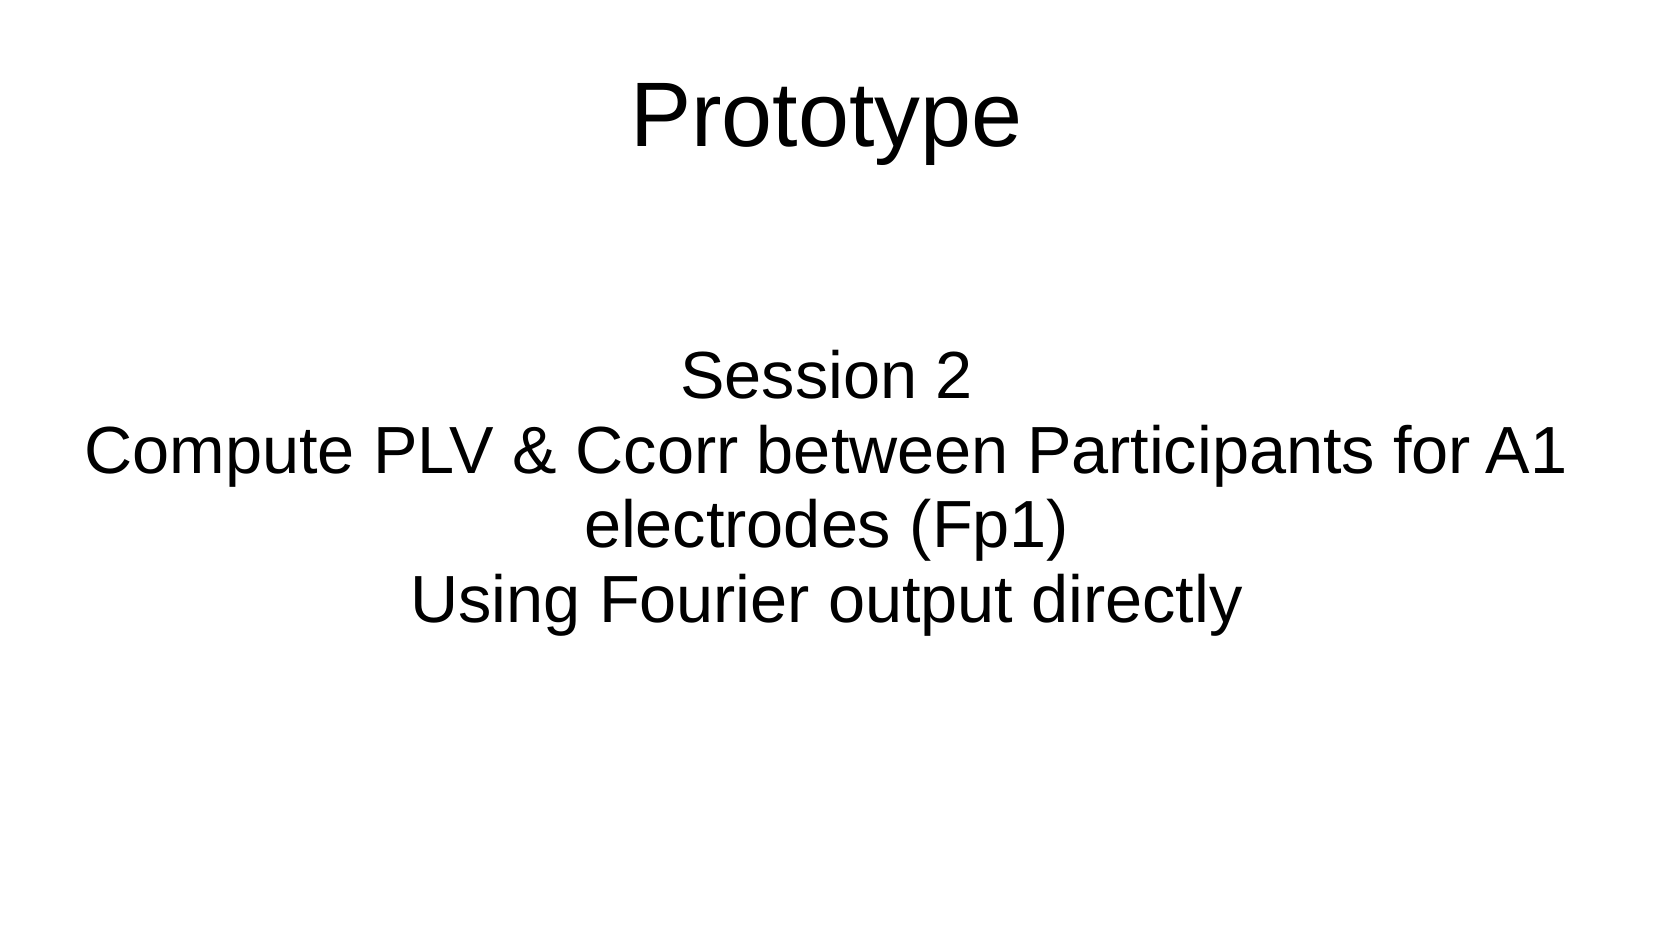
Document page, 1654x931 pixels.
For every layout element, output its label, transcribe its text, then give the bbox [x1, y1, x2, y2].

title Prototype [82, 37, 1571, 193]
subtitle Session 2 Compute PLV & Ccorr between Participants for A1 electrodes (Fp1) Using Fourier output directly [82, 217, 1571, 758]
